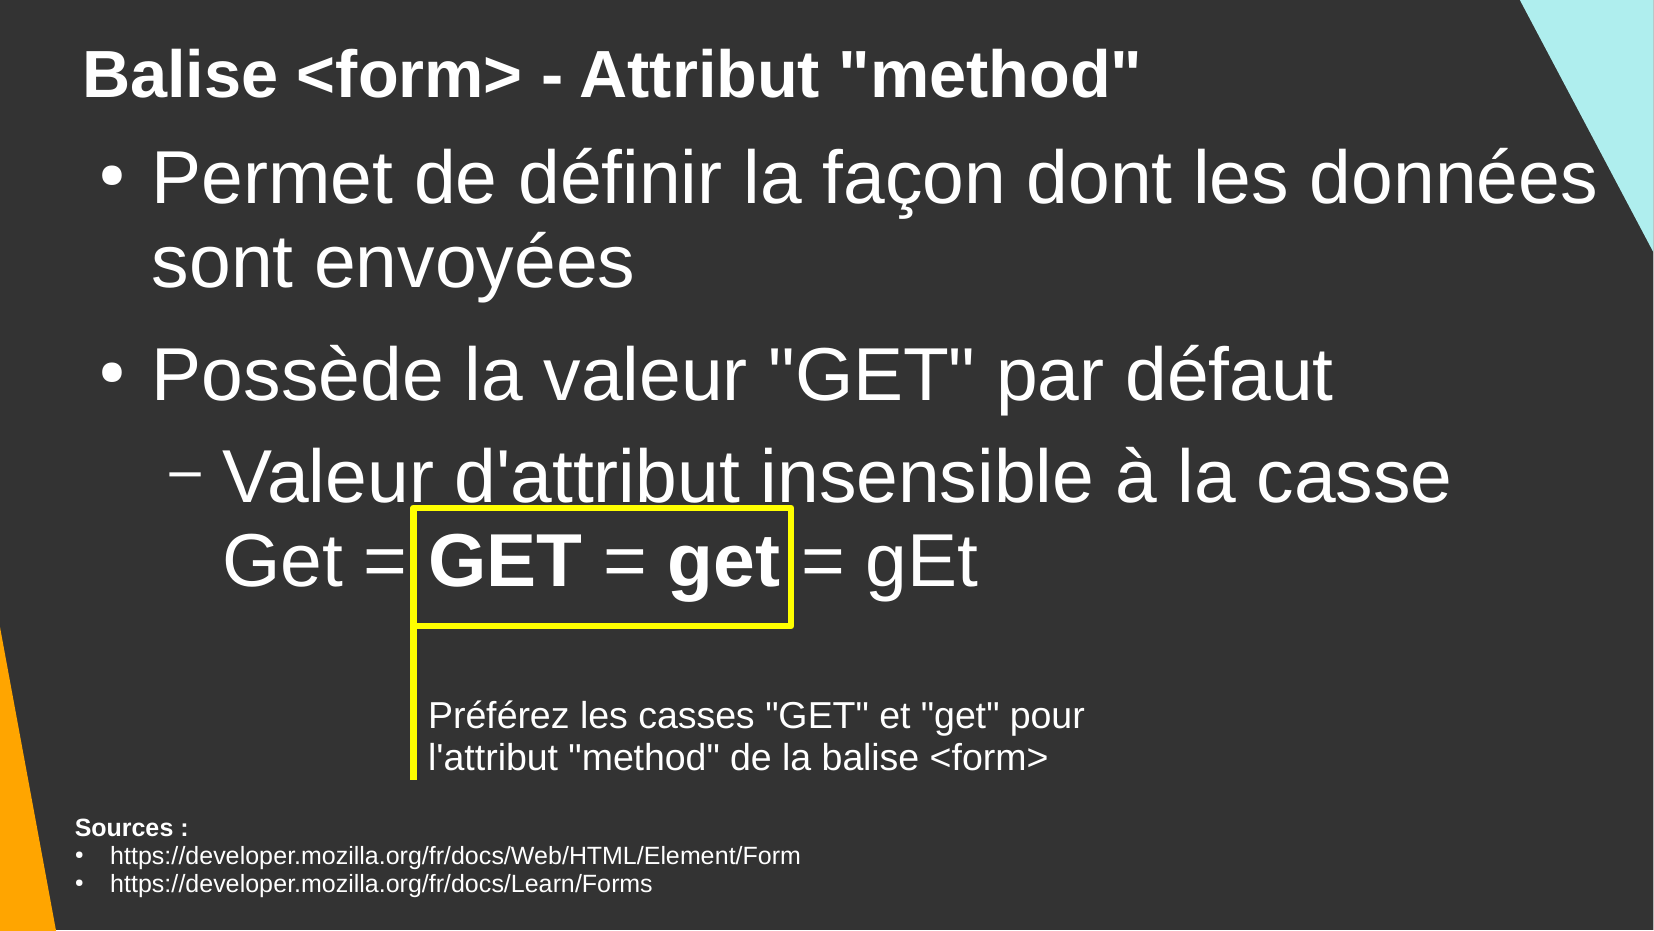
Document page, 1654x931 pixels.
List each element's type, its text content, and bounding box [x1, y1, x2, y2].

list Permet de définir la façon dont les données sont envoyées Possède la valeur "GET" par défaut Valeur d'attribut insensible à la casse Get = GET = get = gEt [417, 511, 788, 623]
text_box Sources : https://developer.mozilla.org/fr/docs/Web/HTML/Element/Form https://developer.mozilla.org/fr/docs/Learn/Forms [60, 806, 1546, 905]
text_box [0, 627, 57, 931]
title Balise <form> - Attribut "method" [82, 37, 1571, 114]
text_box [1519, 0, 1654, 254]
text_box Préférez les casses "GET" et "get" pour l'attribut "method" de la balise <form> [413, 687, 1134, 787]
list Permet de définir la façon dont les données sont envoyées Possède la valeur "GET" par défaut Valeur d'attribut insensible à la casse Get = GET = get = gEt [80, 135, 1605, 638]
